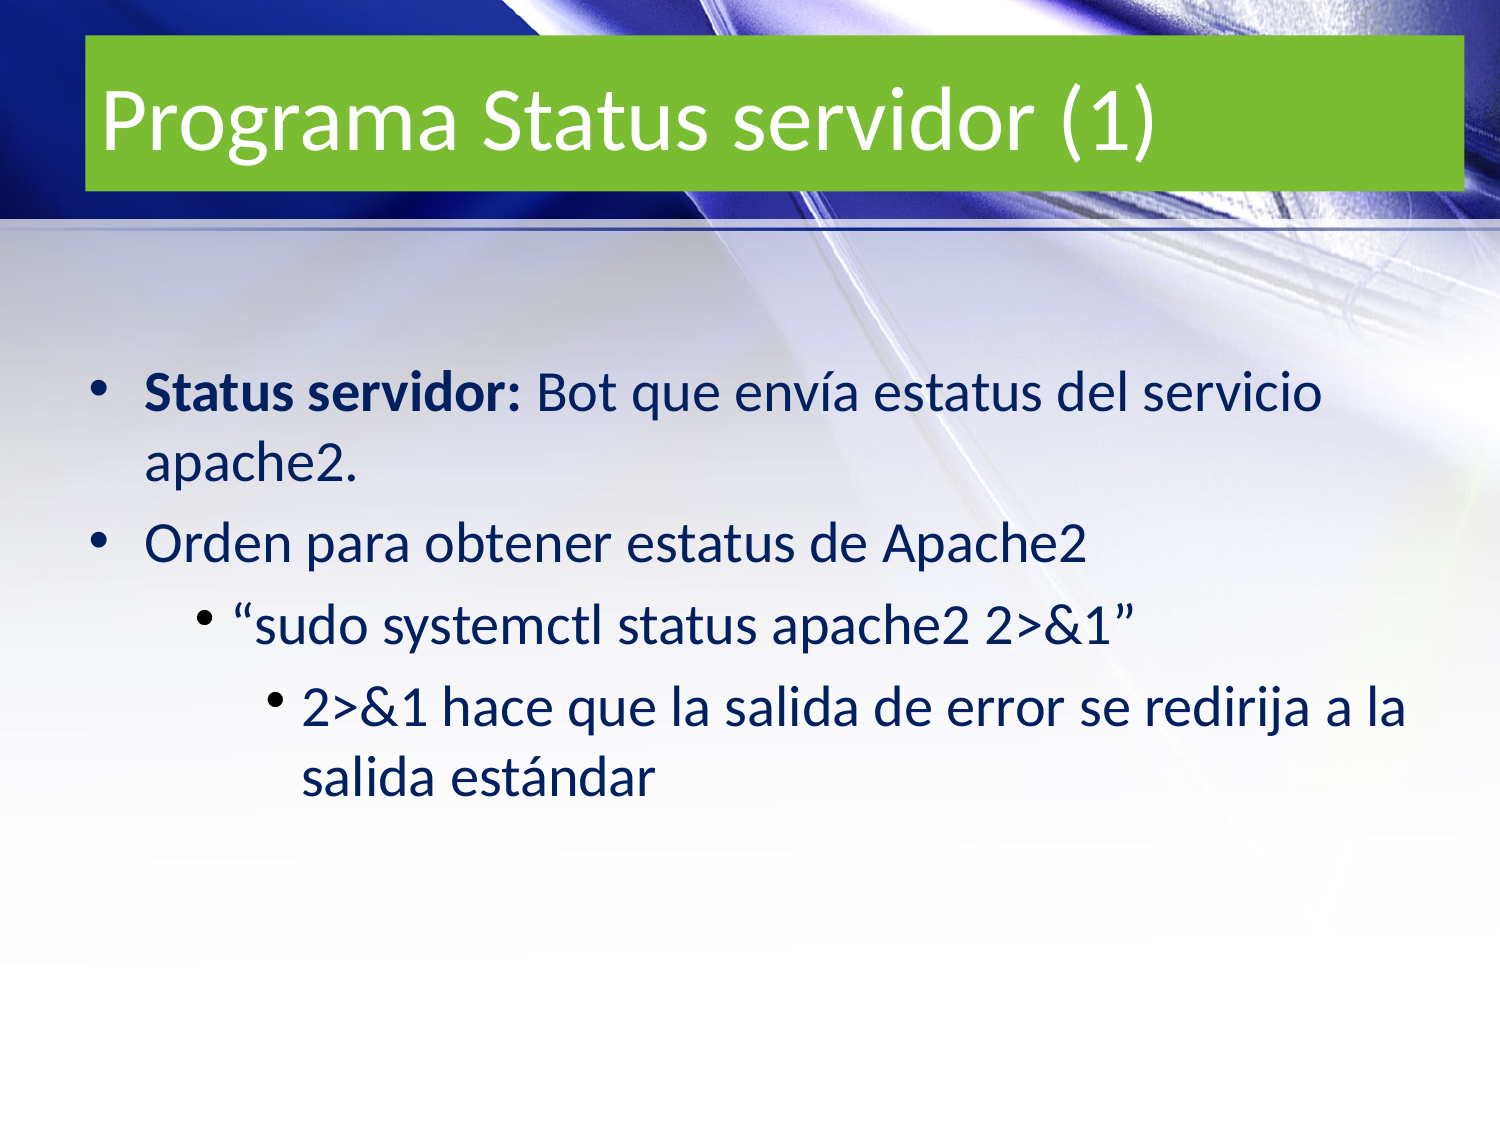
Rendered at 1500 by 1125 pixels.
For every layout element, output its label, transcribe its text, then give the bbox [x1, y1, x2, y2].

text_box Programa Status servidor (1) [85, 35, 1465, 192]
picture [0, 0, 1500, 1125]
text_box Status servidor: Bot que envía estatus del servicio apache2. Orden para obtener estatus de Apache2 “sudo systemctl status apache2 2>&1” 2>&1 hace que la salida de error se redirija a la salida estándar [73, 345, 1424, 989]
